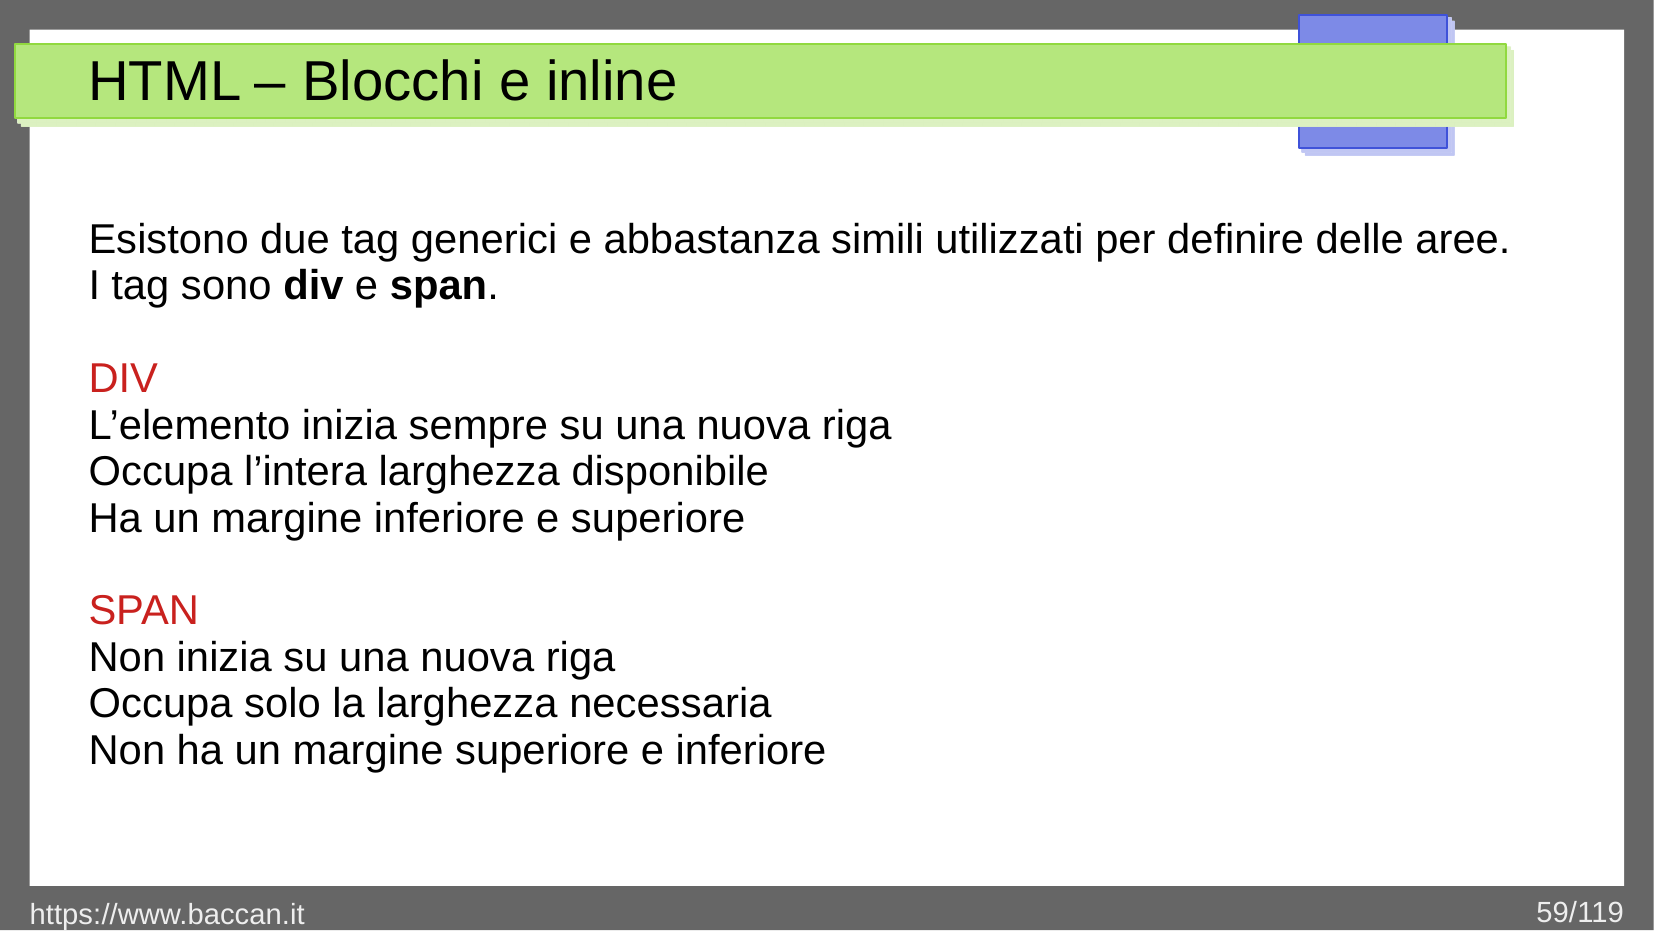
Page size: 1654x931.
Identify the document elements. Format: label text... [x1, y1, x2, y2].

title HTML – Blocchi e inline [88, 44, 1506, 113]
text_box Esistono due tag generici e abbastanza simili utilizzati per definire delle aree. I tag sono div e span. DIV L’elemento inizia sempre su una nuova riga Occupa l’intera larghezza disponibile Ha un margine inferiore e superiore SPAN Non inizia su una nuova riga Occupa solo la larghezza necessaria Non ha un margine superiore e inferiore [88, 113, 1565, 876]
